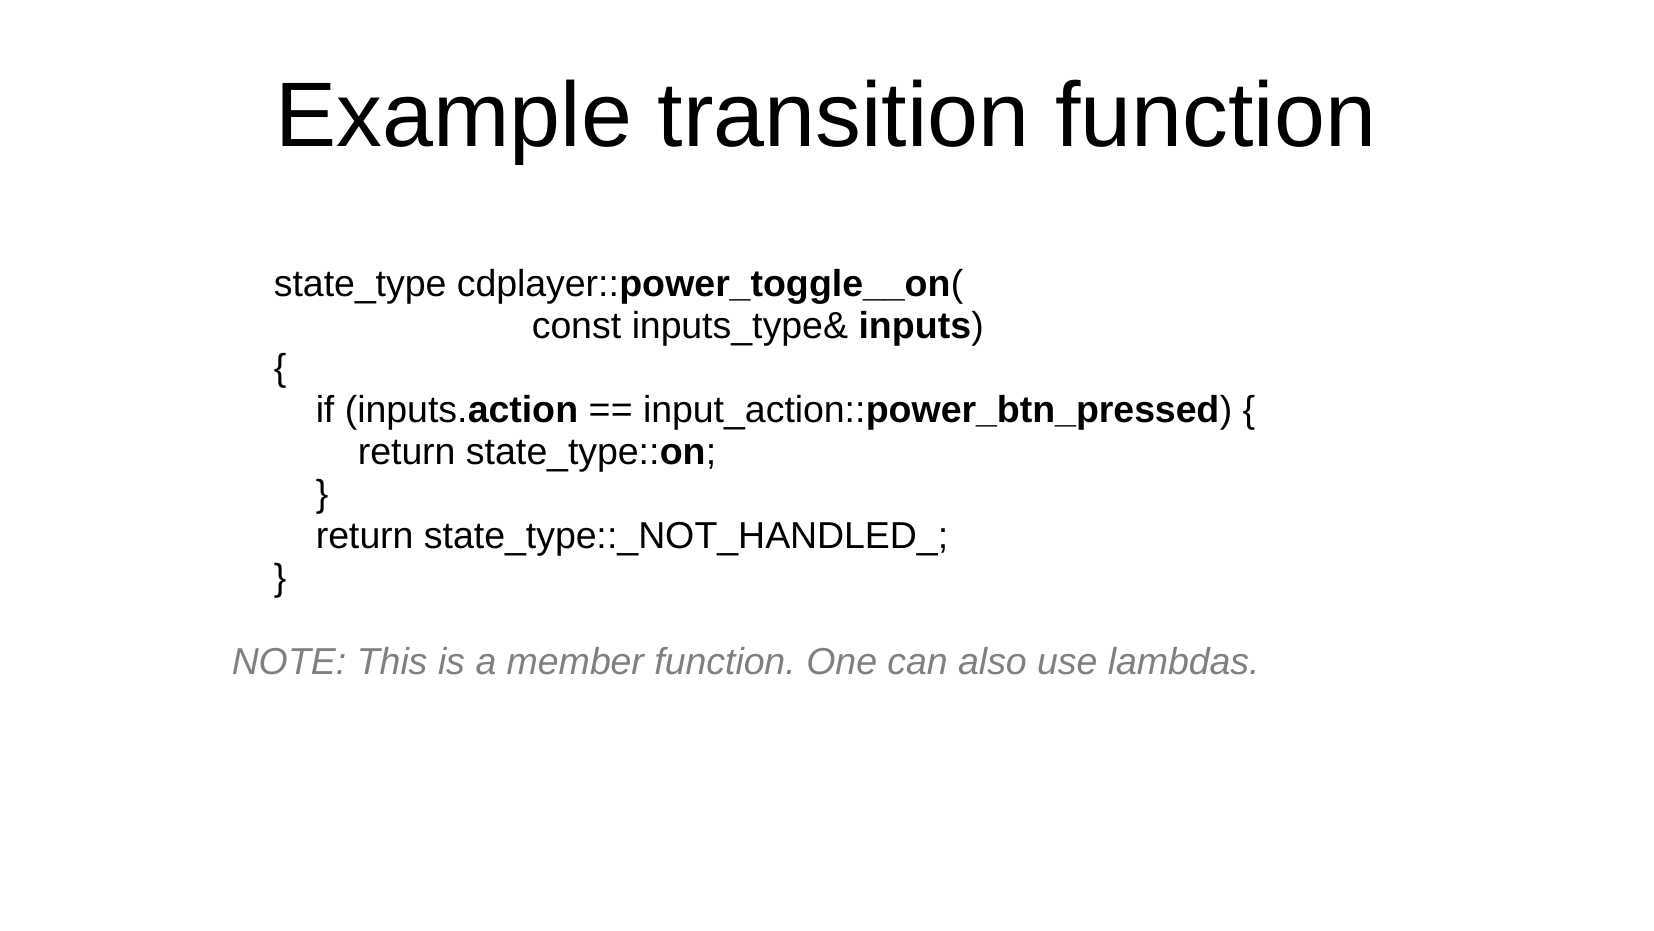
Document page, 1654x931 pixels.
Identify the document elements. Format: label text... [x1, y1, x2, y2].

text_box state_type cdplayer::power_toggle__on( const inputs_type& inputs) { if (inputs.action == input_action::power_btn_pressed) { return state_type::on; } return state_type::_NOT_HANDLED_; } NOTE: This is a member function. One can also use lambdas. [217, 255, 1411, 796]
title Example transition function [82, 37, 1571, 193]
